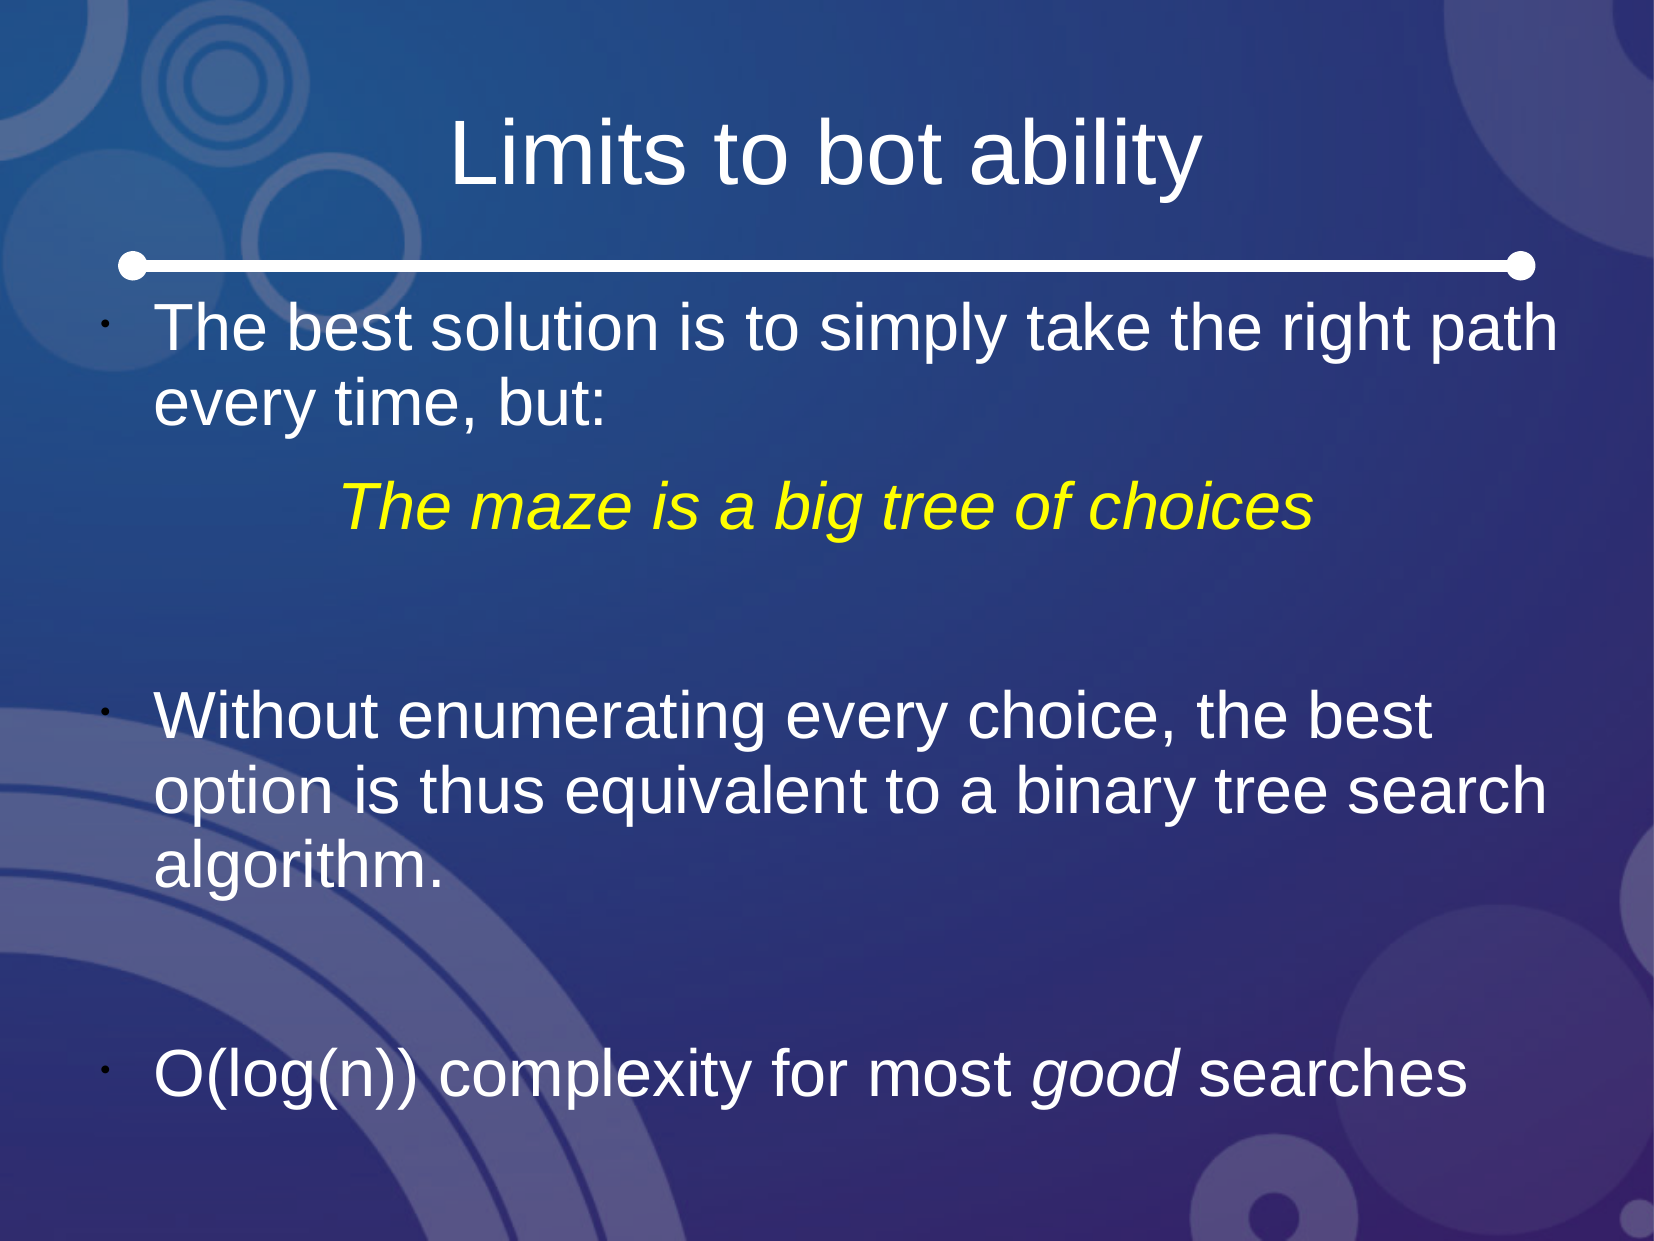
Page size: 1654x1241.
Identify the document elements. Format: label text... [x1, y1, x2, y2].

title Limits to bot ability [82, 56, 1571, 250]
list The best solution is to simply take the right path every time, but: The maze is a big tree of choices Without enumerating every choice, the best option is thus equivalent to a binary tree search algorithm. O(log(n)) complexity for most good searches [82, 290, 1571, 1111]
